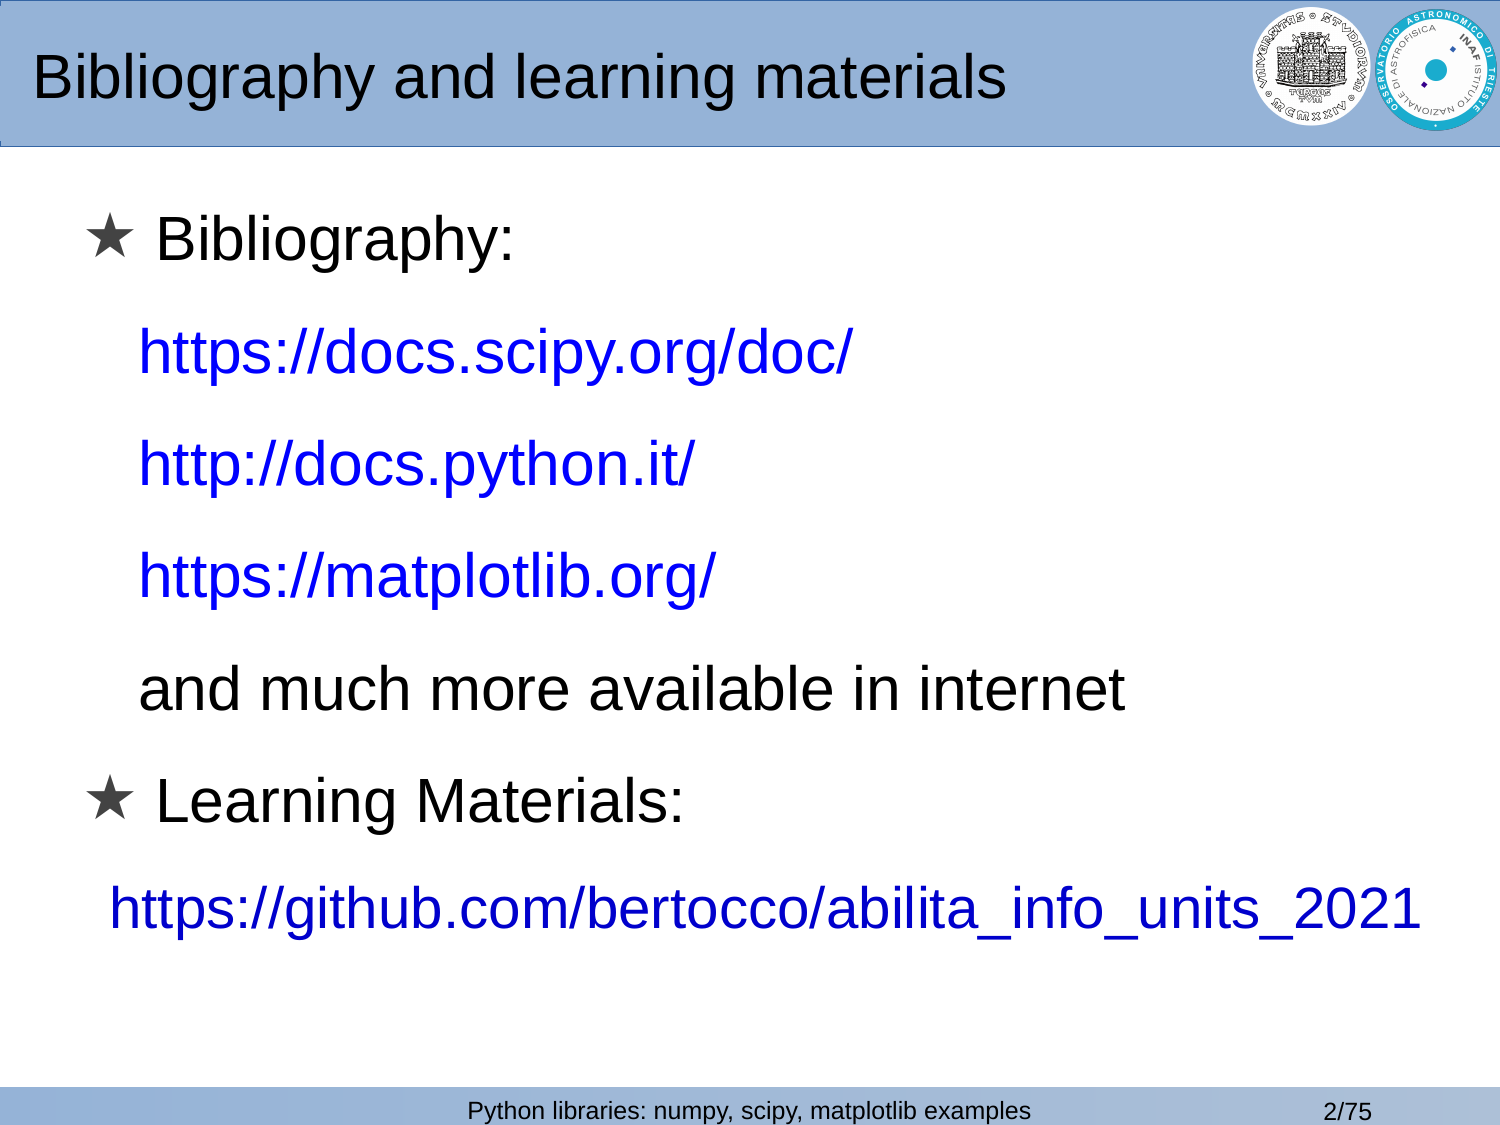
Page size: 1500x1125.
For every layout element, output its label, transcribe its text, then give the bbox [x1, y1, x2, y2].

list Bibliography: https://docs.scipy.org/doc/ http://docs.python.it/ https://matplotlib.org/ and much more available in internet Learning Materials: https://github.com/bertocco/abilita_info_units_2021 [23, 153, 1500, 1054]
text_box Bibliography and learning materials [0, 5, 1253, 141]
picture [1253, 0, 1500, 153]
